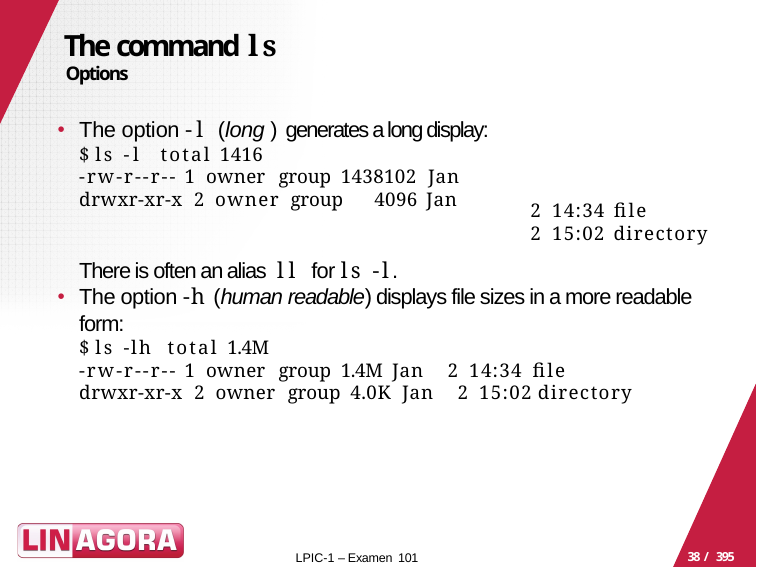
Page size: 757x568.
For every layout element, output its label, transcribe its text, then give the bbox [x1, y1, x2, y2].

text_box The command ls Options [63, 26, 697, 122]
picture [0, 0, 352, 352]
text_box [17, 520, 184, 562]
text_box LPIC-1 – Examen 101 [293, 549, 420, 568]
text_box There is often an alias ll for ls -l. The option -h (human readable) displays file sizes in a more readable form: $ ls -lh total 1.4M -rw-r--r-- 1 owner group 1.4M Jan 2 14:34 file drwxr-xr-x 2 owner group 4.0K Jan 2 15:02 directory [55, 256, 725, 568]
text_box <numéro> / 395 [683, 549, 747, 568]
text_box The option -l (long ) generates a long display: $ ls -l total 1416 -rw-r--r-- 1 owner group 1438102 Jan drwxr-xr-x 2 owner group 4096 Jan [55, 115, 513, 256]
text_box 2 14:34 file 2 15:02 directory [528, 198, 709, 245]
